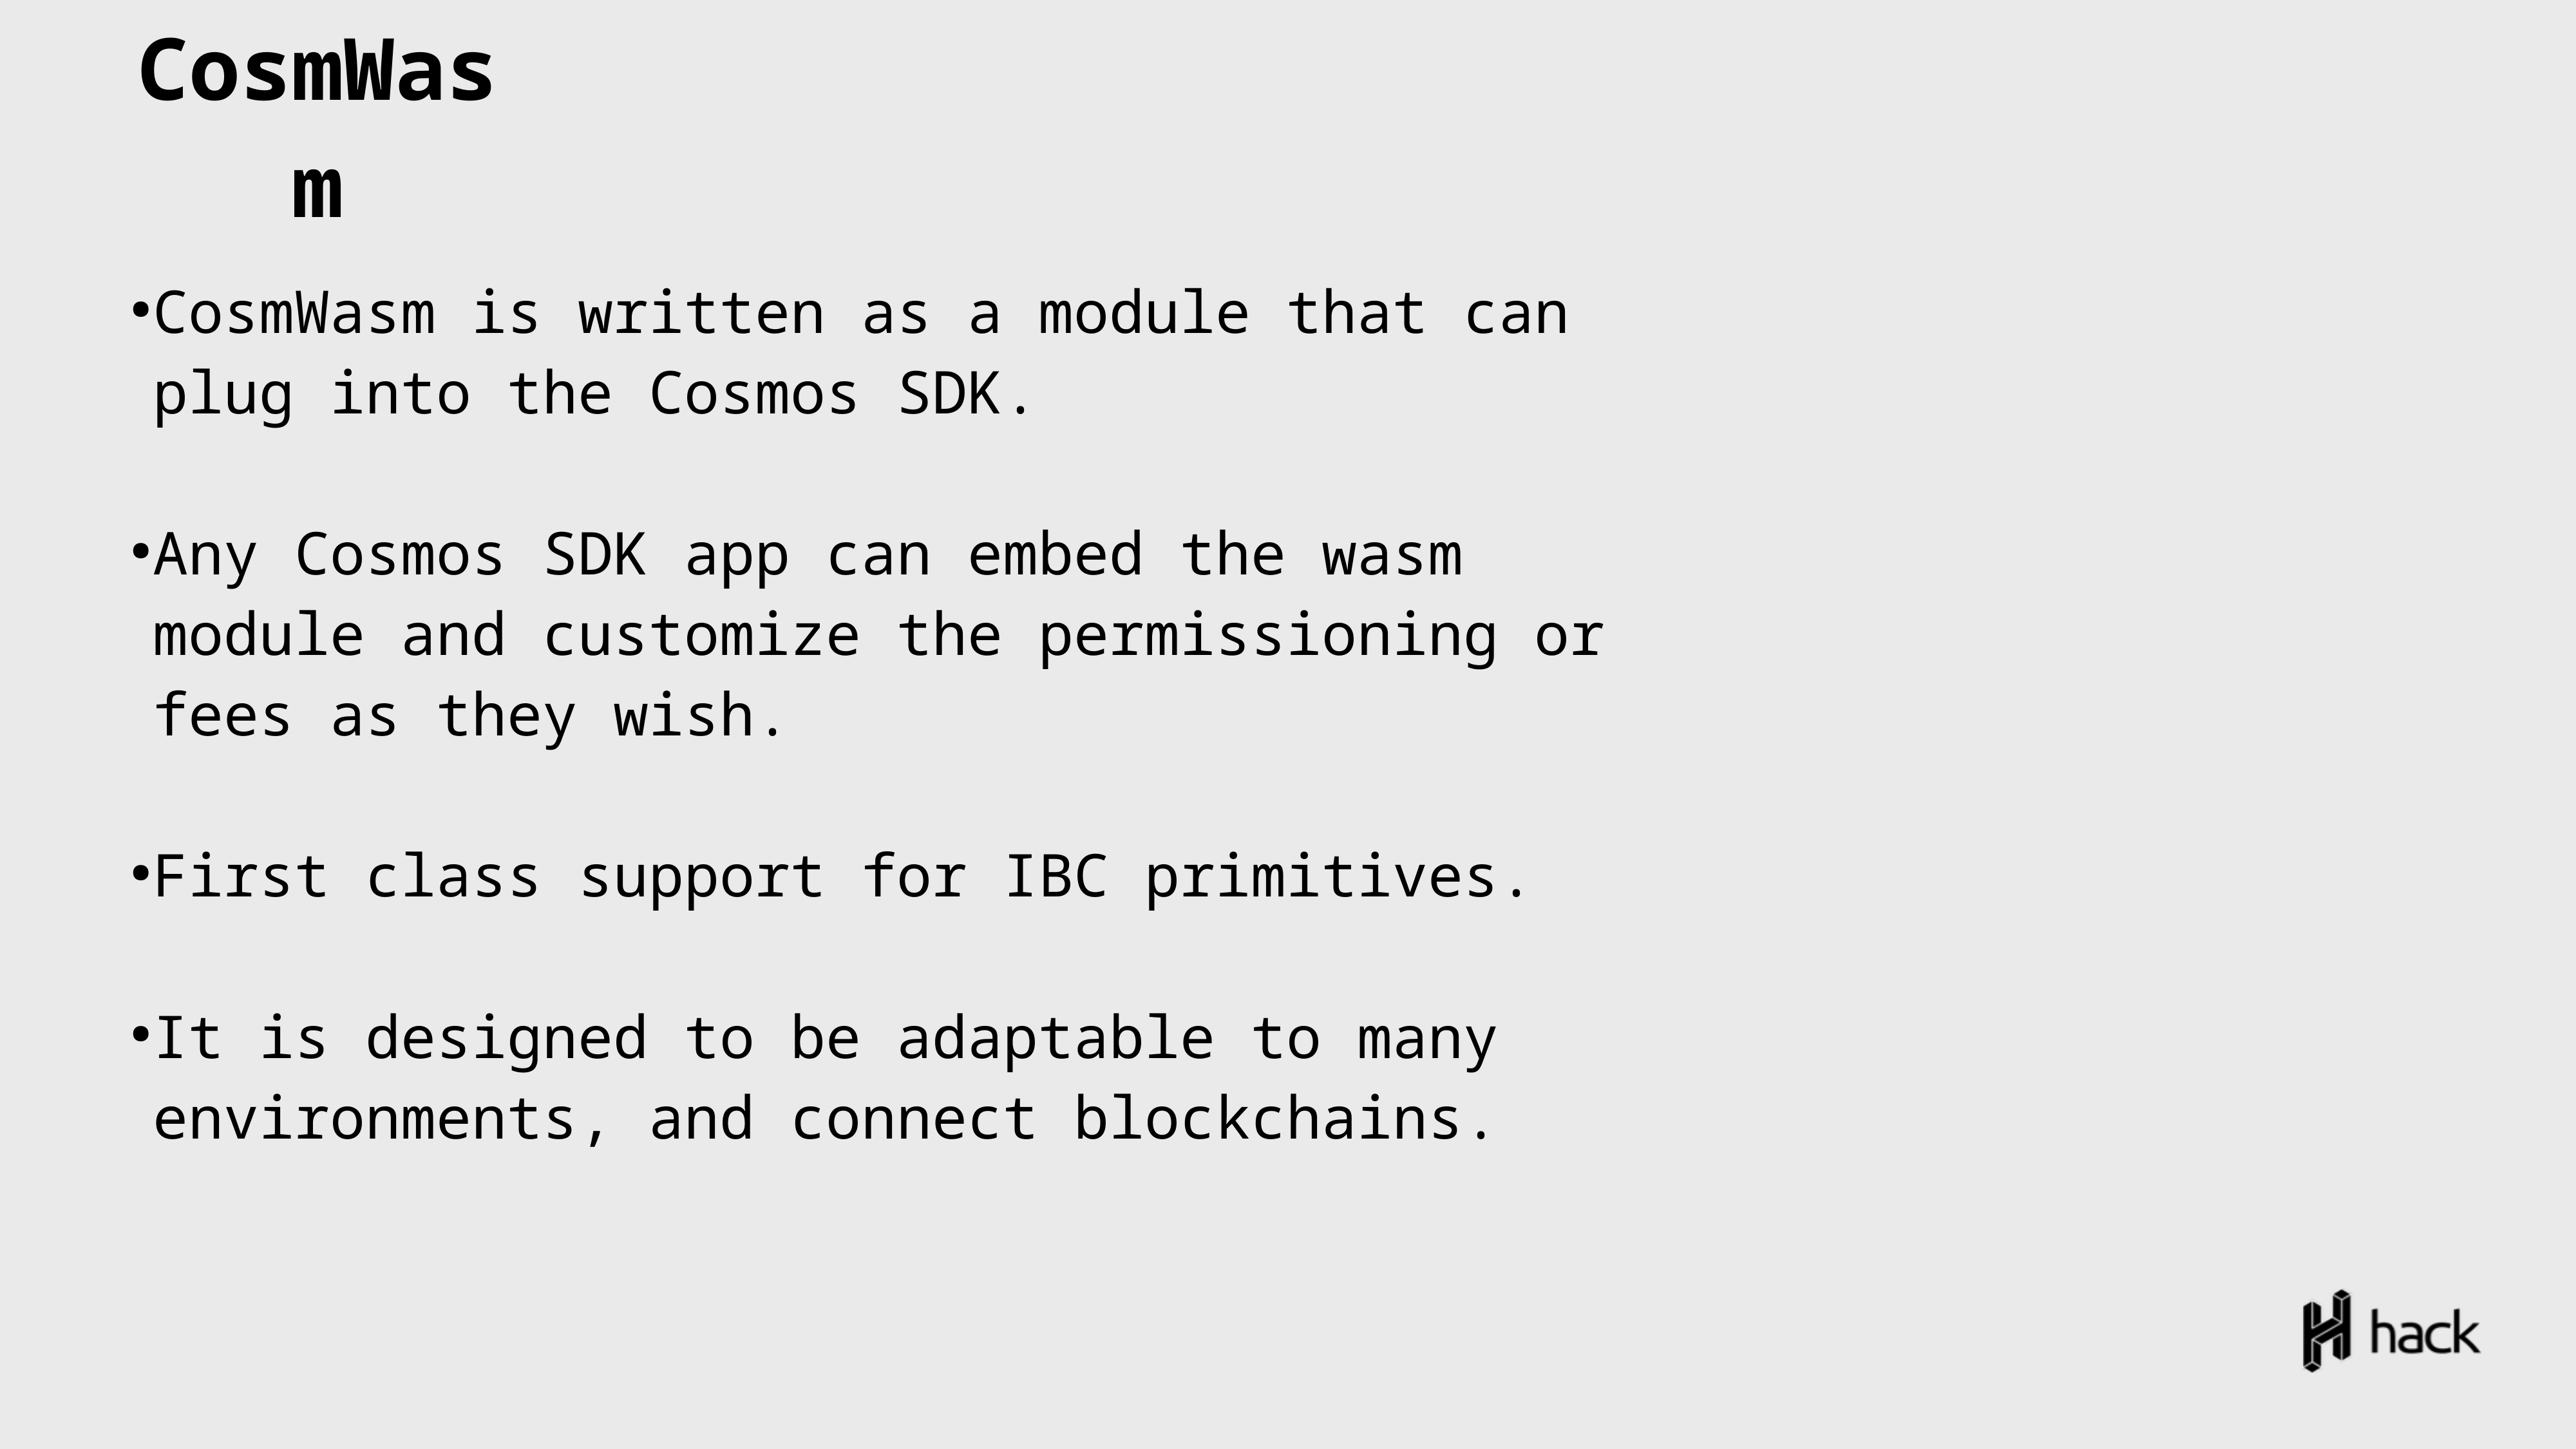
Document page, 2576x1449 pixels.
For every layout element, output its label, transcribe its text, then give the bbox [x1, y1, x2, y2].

picture [2302, 1288, 2481, 1374]
title CosmWasm [128, 57, 507, 193]
text_box CosmWasm is written as a module that can plug into the Cosmos SDK. Any Cosmos SDK app can embed the wasm module and customize the permissioning or fees as they wish. First class support for IBC primitives. It is designed to be adaptable to many environments, and connect blockchains. [120, 265, 1643, 972]
